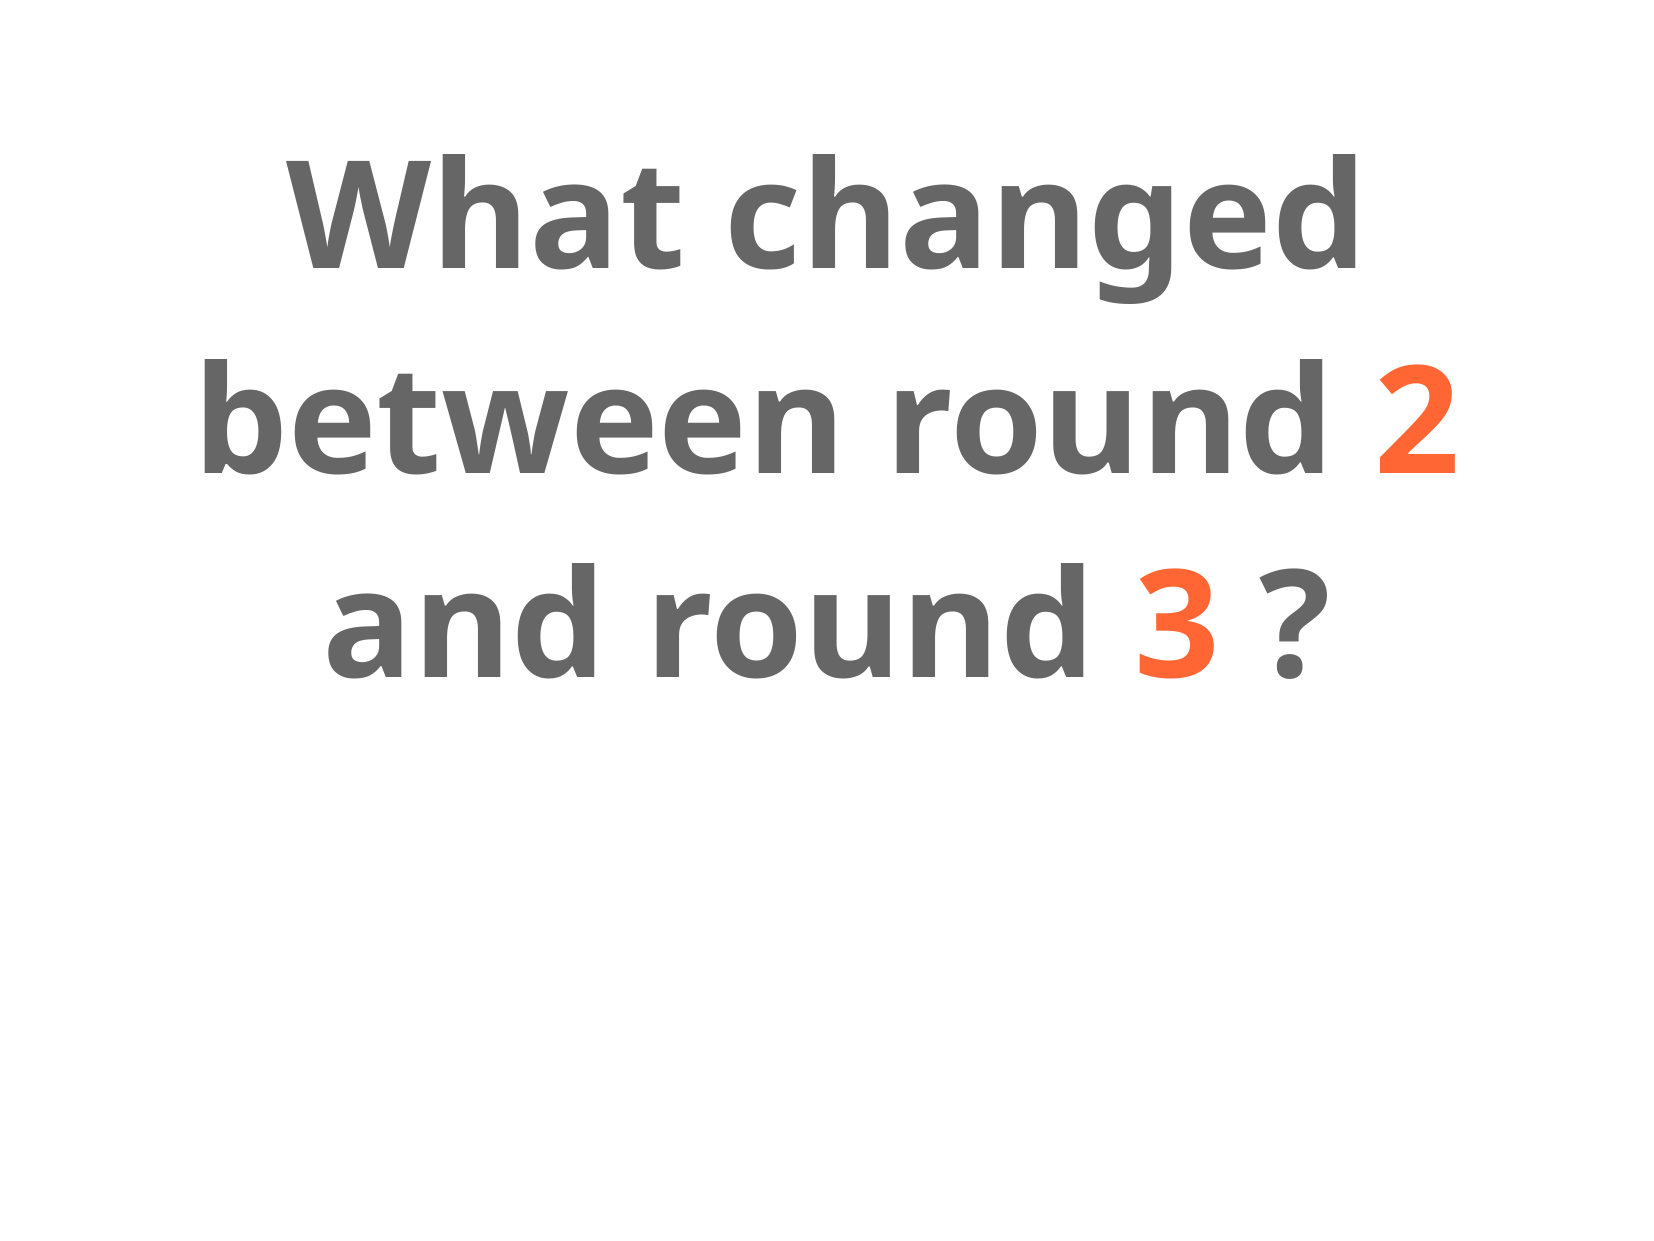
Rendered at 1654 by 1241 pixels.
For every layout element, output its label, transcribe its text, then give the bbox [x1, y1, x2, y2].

title What changed between round 2 and round 3 ? [59, 57, 1595, 1182]
